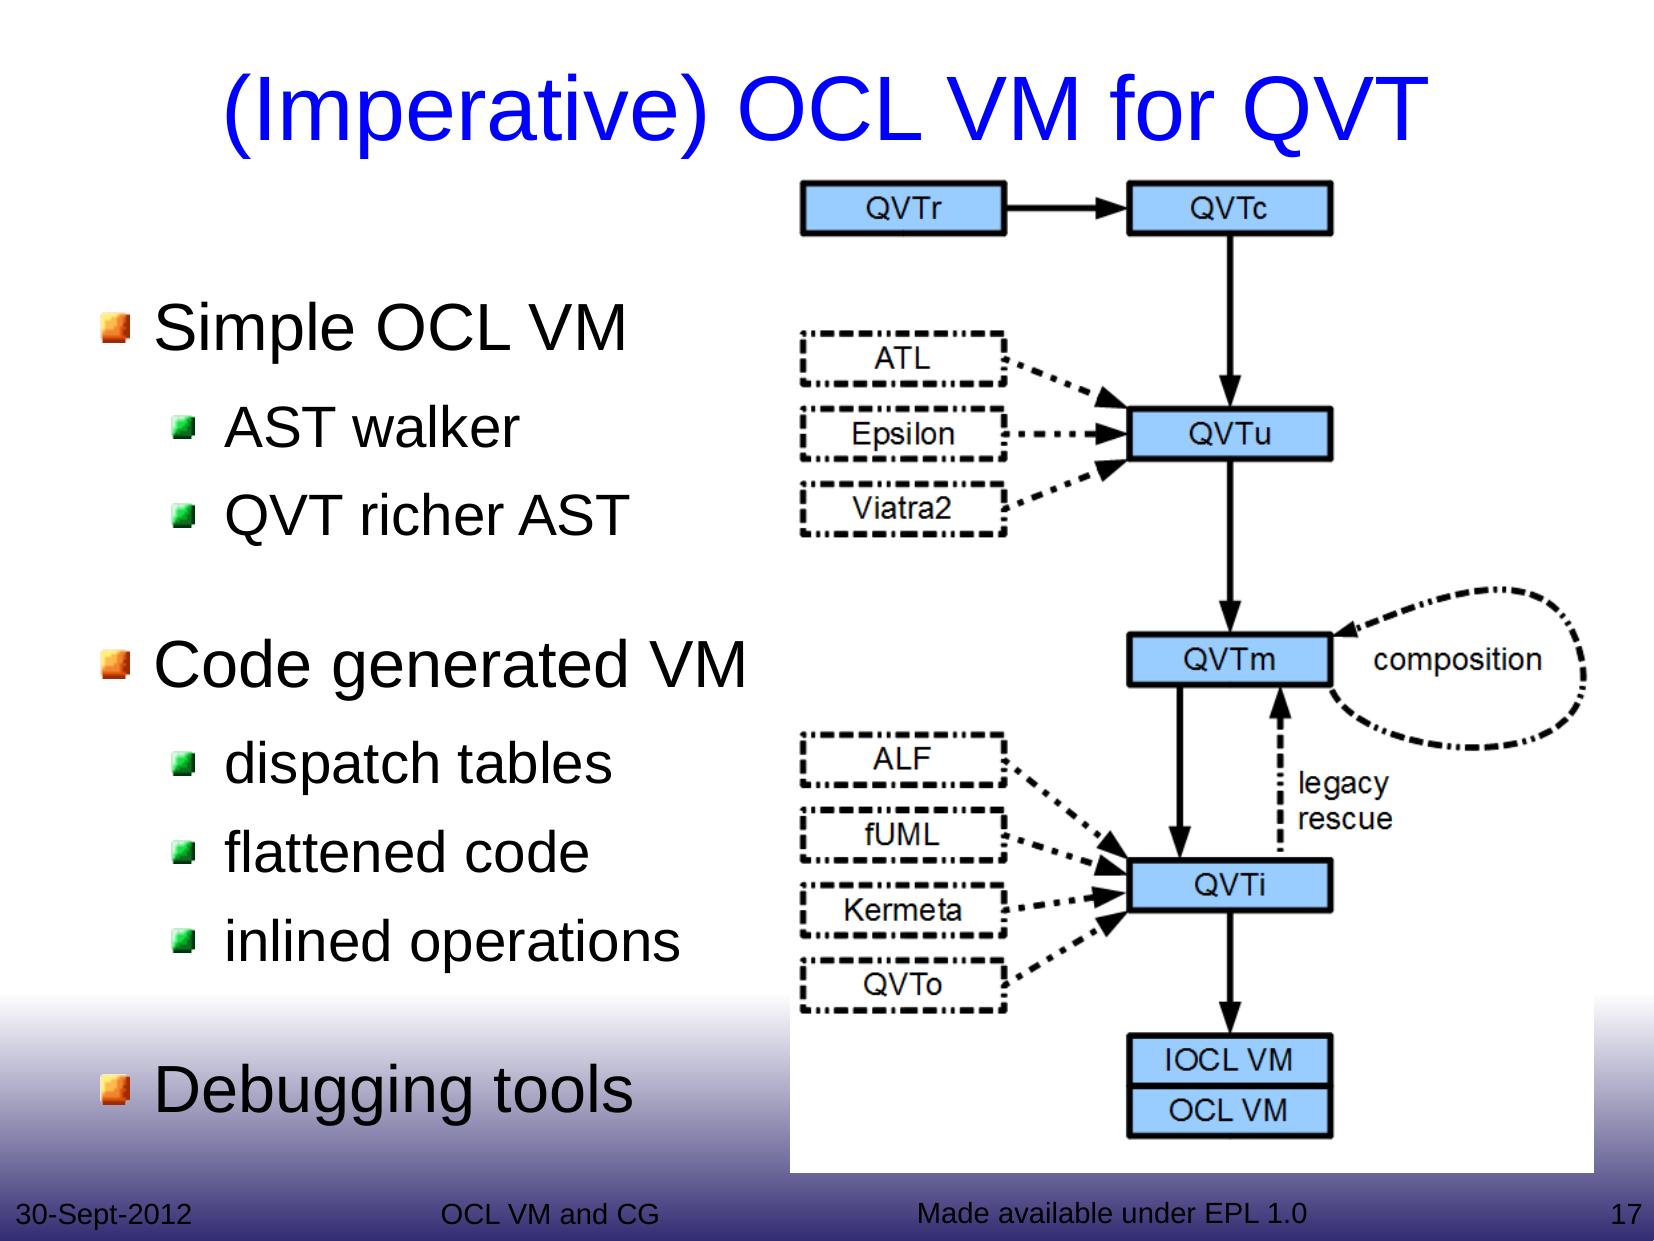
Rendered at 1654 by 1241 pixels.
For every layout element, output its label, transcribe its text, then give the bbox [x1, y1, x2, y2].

picture [790, 170, 1594, 1173]
title (Imperative) OCL VM for QVT [82, 49, 1571, 169]
list Simple OCL VM AST walker QVT richer AST Code generated VM dispatch tables flattened code inlined operations Debugging tools [82, 290, 790, 1127]
